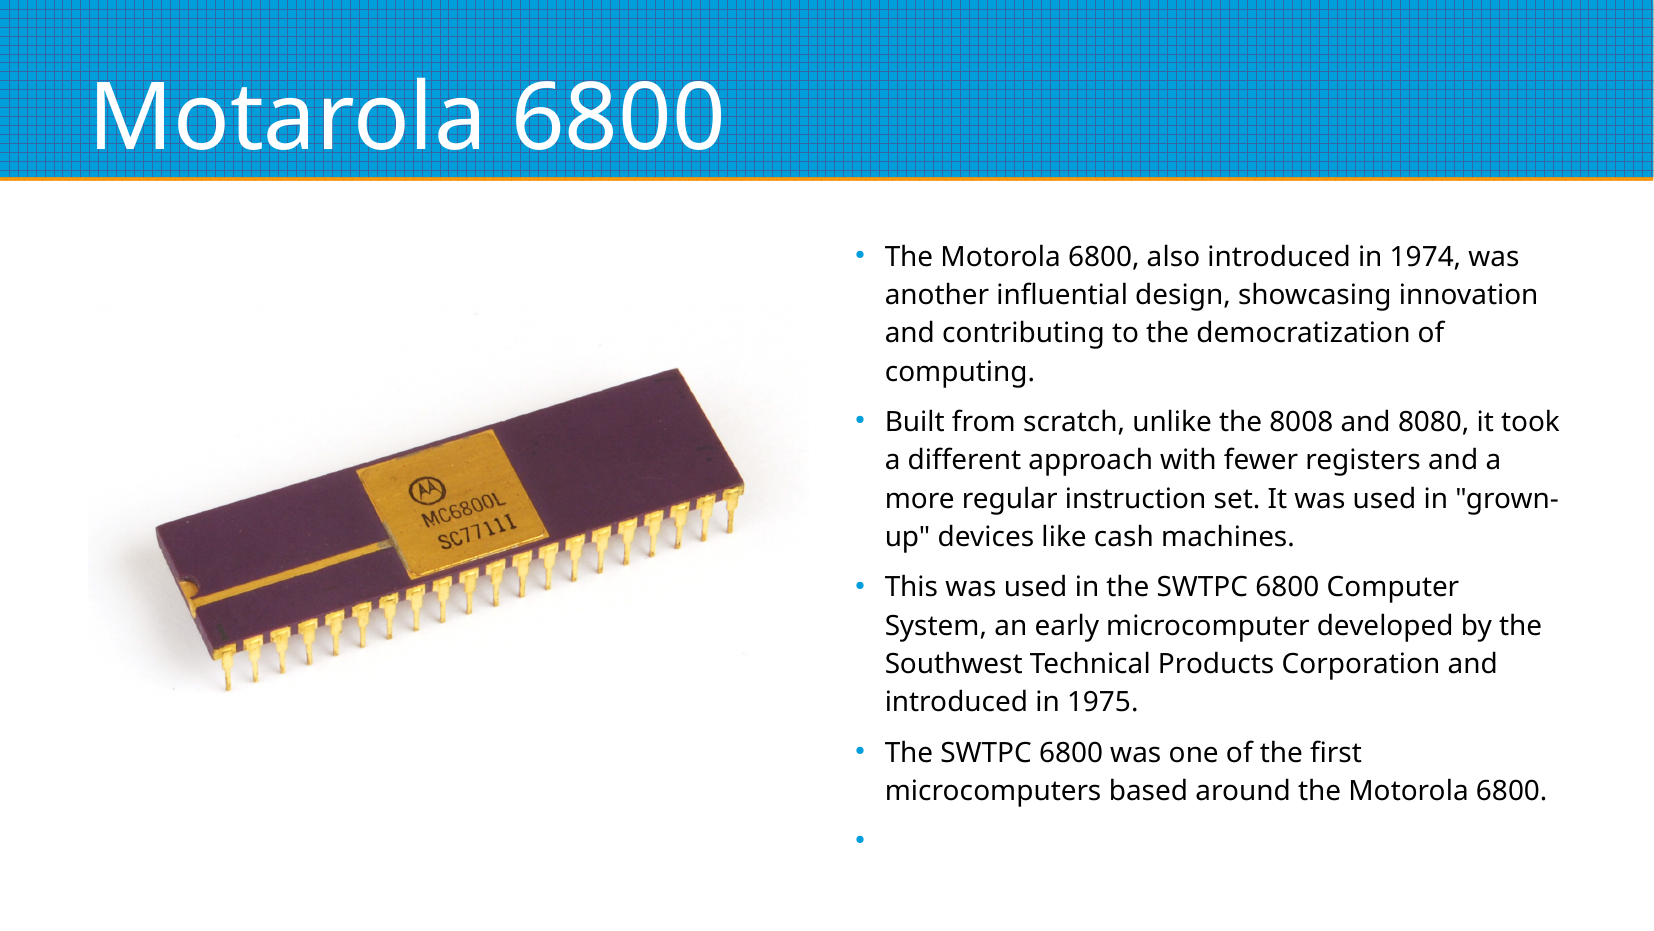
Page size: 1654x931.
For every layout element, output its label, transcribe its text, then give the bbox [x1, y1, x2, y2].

picture [88, 301, 809, 748]
title Motarola 6800 [88, 14, 1565, 178]
list The Motorola 6800, also introduced in 1974, was another influential design, showcasing innovation and contributing to the democratization of computing. Built from scratch, unlike the 8008 and 8080, it took a different approach with fewer registers and a more regular instruction set. It was used in "grown-up" devices like cash machines. This was used in the SWTPC 6800 Computer System, an early microcomputer developed by the Southwest Technical Products Corporation and introduced in 1975. The SWTPC 6800 was one of the first microcomputers based around the Motorola 6800. [845, 236, 1566, 813]
